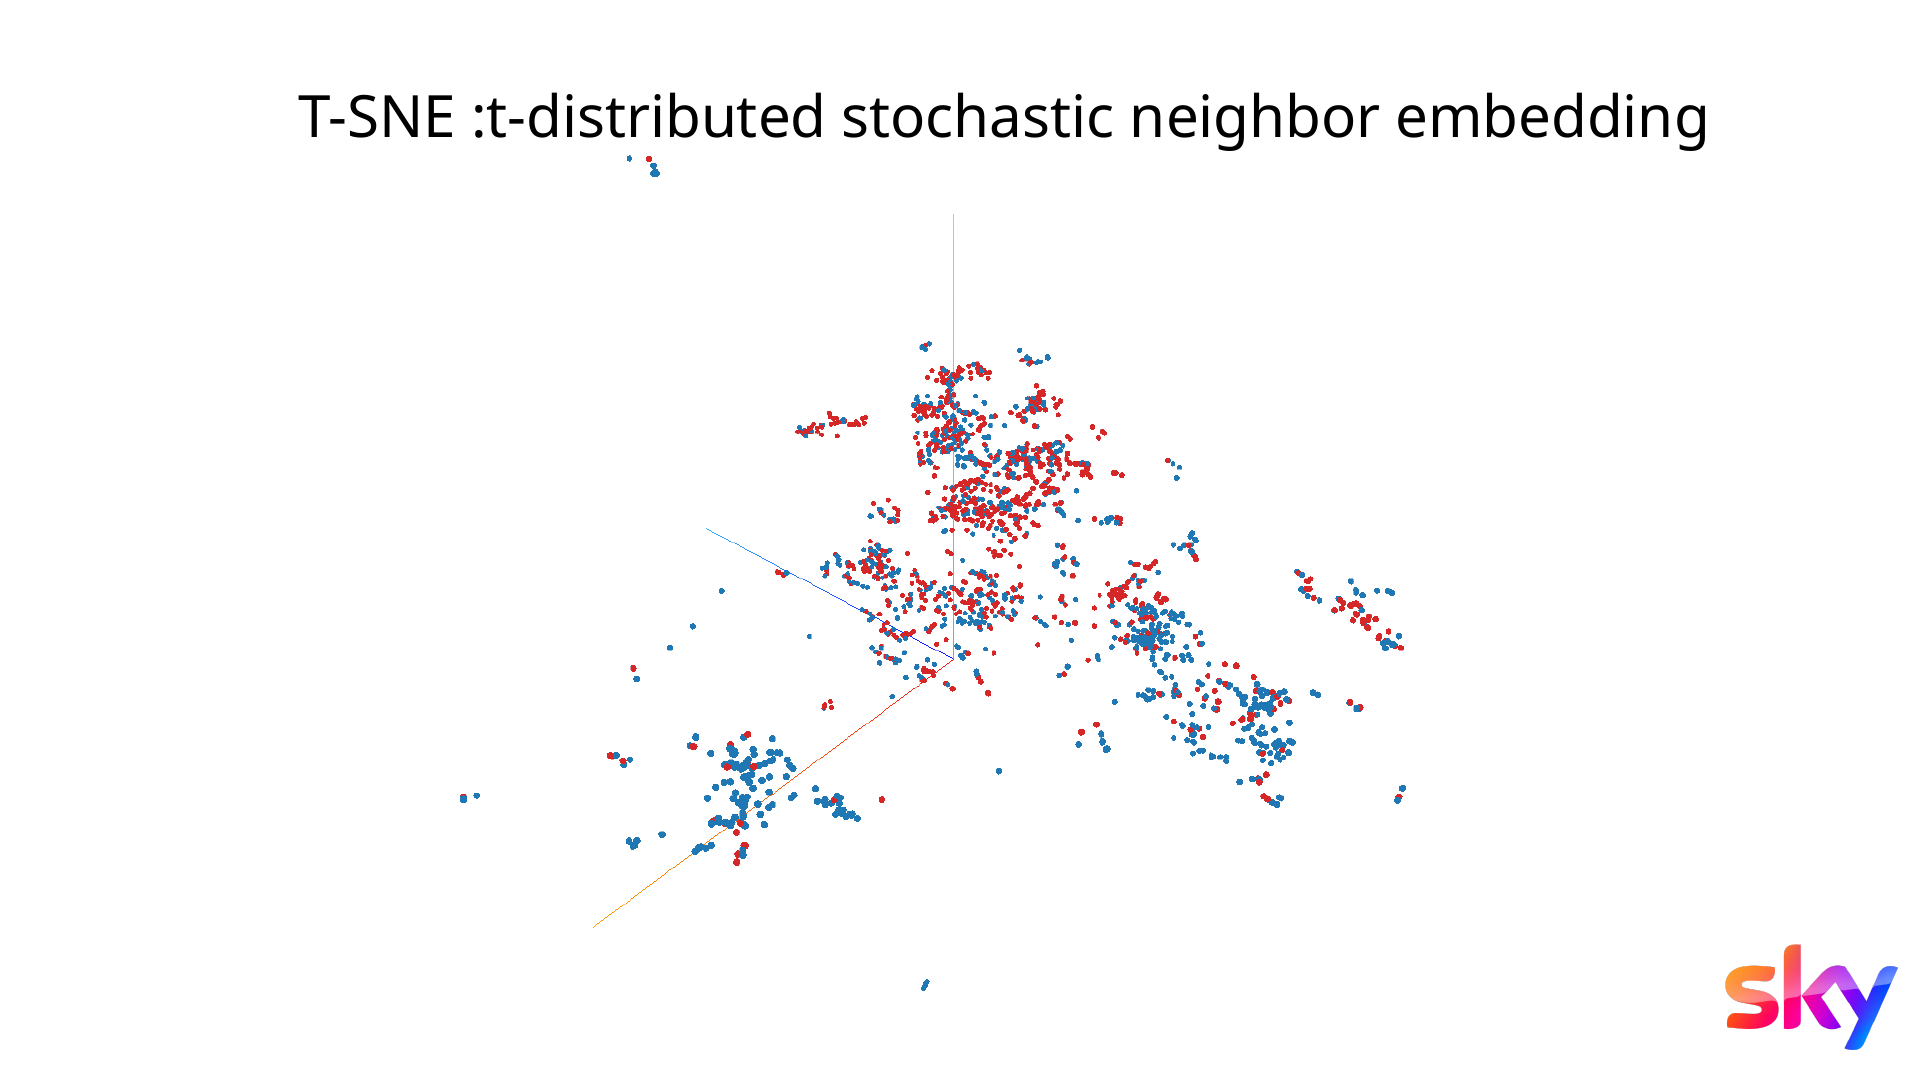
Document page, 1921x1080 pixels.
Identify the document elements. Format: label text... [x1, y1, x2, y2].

picture [1725, 944, 1898, 1051]
picture [450, 149, 1426, 1013]
title T-SNE :t-distributed stochastic neighbor embedding [150, 37, 1875, 149]
